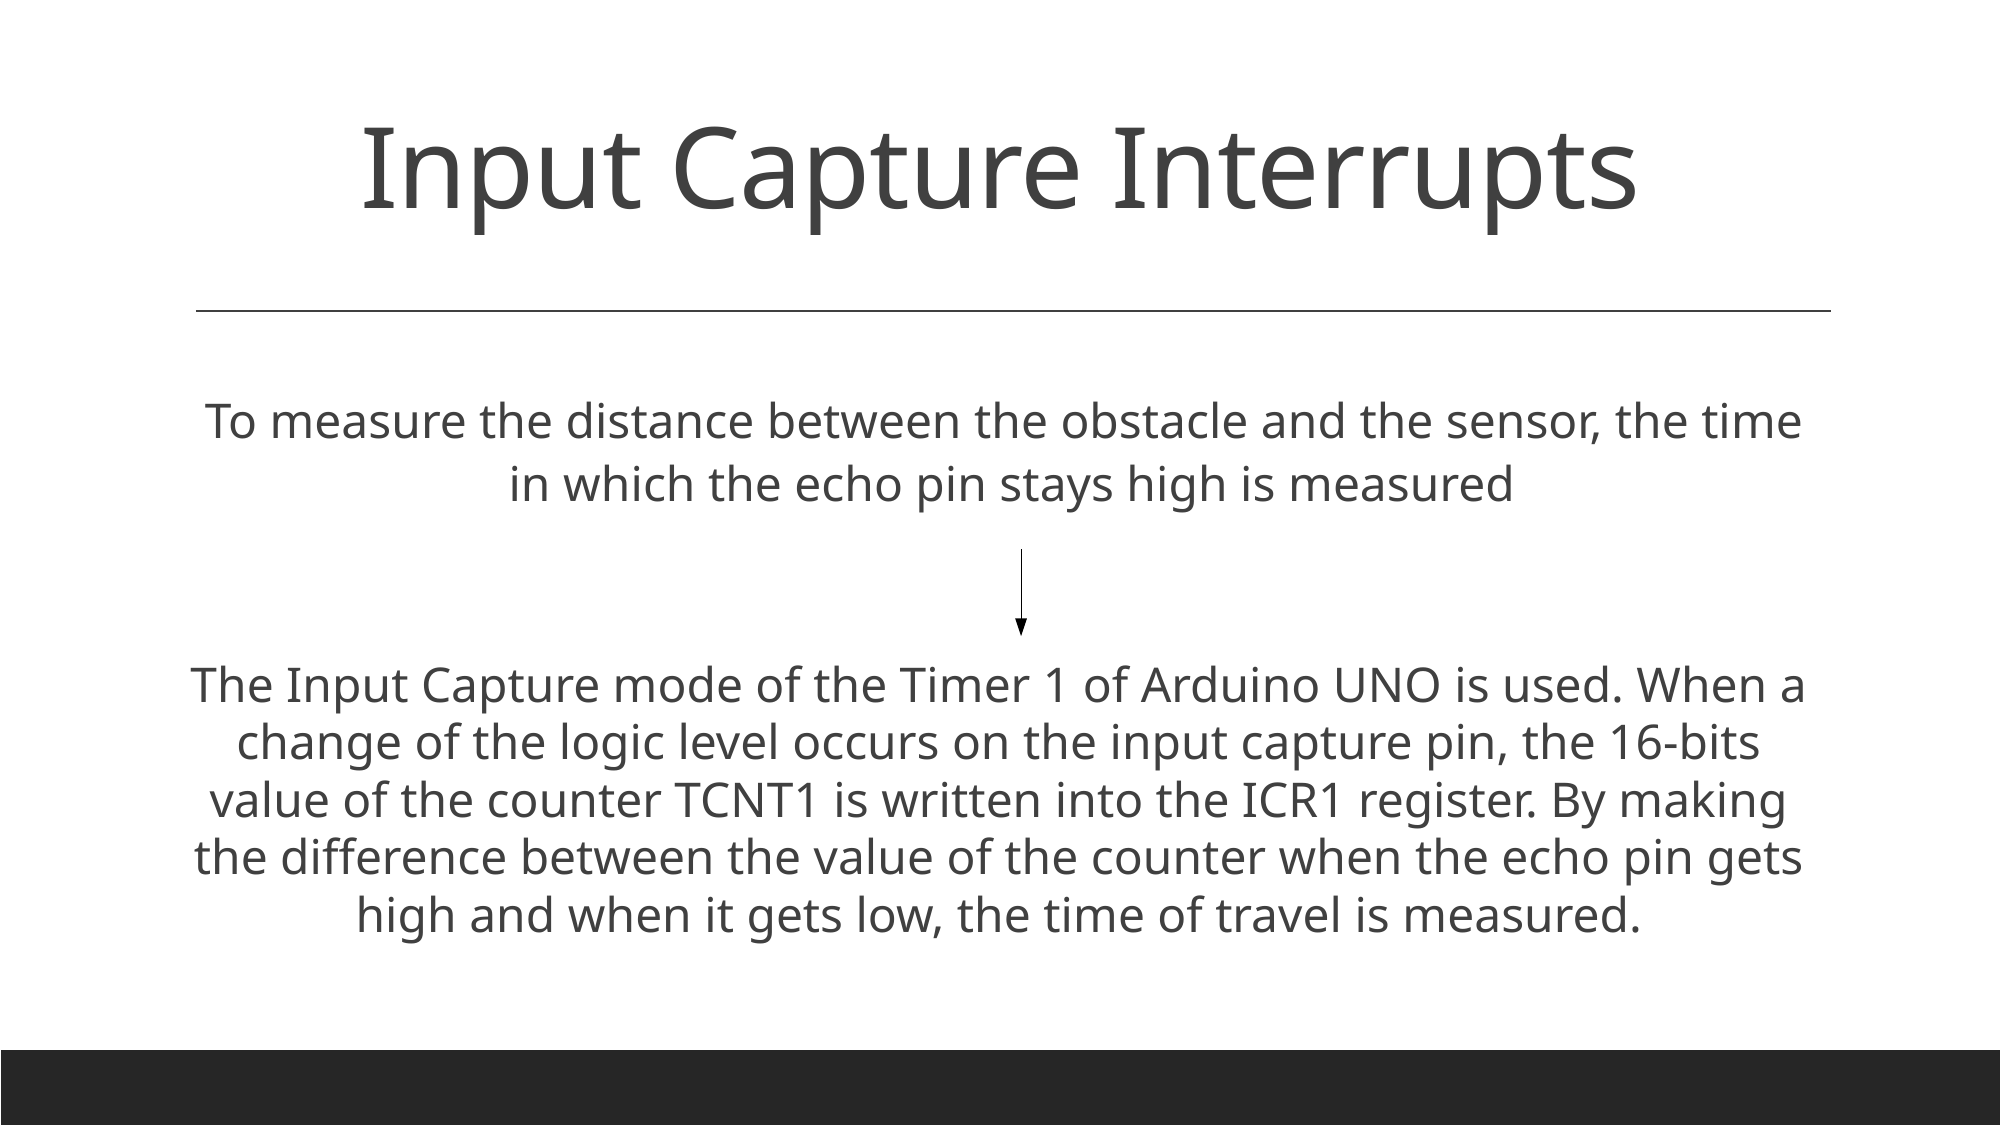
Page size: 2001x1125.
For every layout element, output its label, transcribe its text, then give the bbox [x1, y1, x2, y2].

title Input Capture Interrupts [174, 0, 1825, 238]
list To measure the distance between the obstacle and the sensor, the time in which the echo pin stays high is measured [174, 377, 1825, 647]
text_box The Input Capture mode of the Timer 1 of Arduino UNO is used. When a change of the logic level occurs on the input capture pin, the 16-bits value of the counter TCNT1 is written into the ICR1 register. By making the difference between the value of the counter when the echo pin gets high and when it gets low, the time of travel is measured. [174, 647, 1825, 953]
